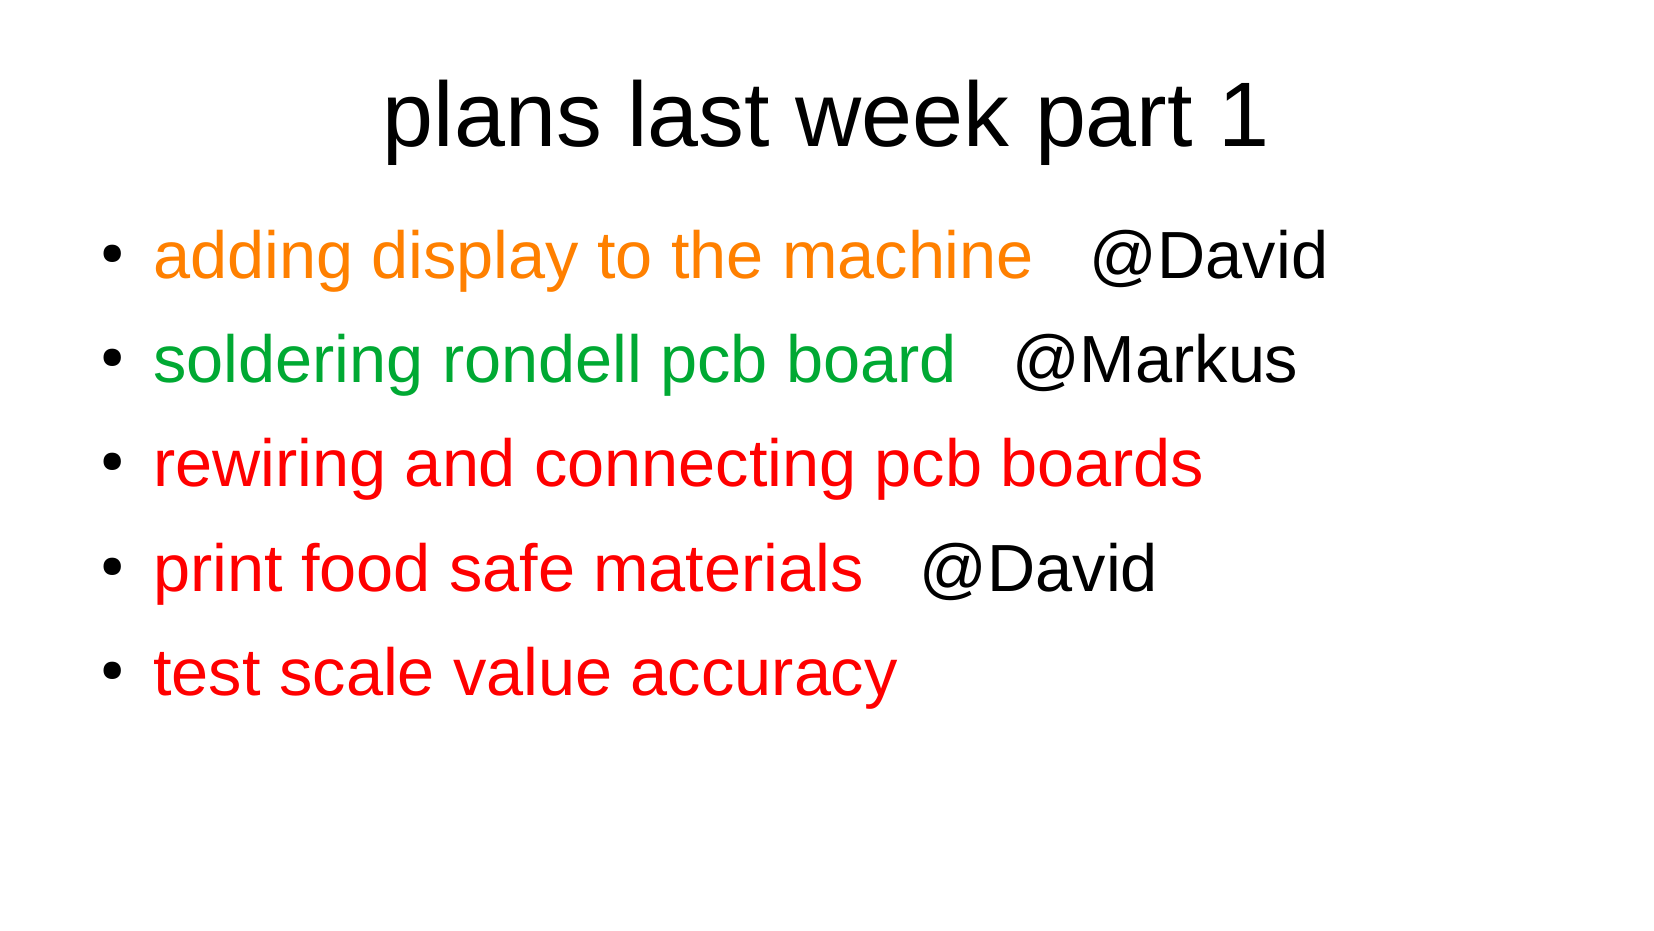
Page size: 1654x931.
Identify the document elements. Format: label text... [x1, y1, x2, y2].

title plans last week part 1 [82, 37, 1571, 193]
list adding display to the machine @David soldering rondell pcb board @Markus rewiring and connecting pcb boards print food safe materials @David test scale value accuracy [82, 217, 1571, 758]
